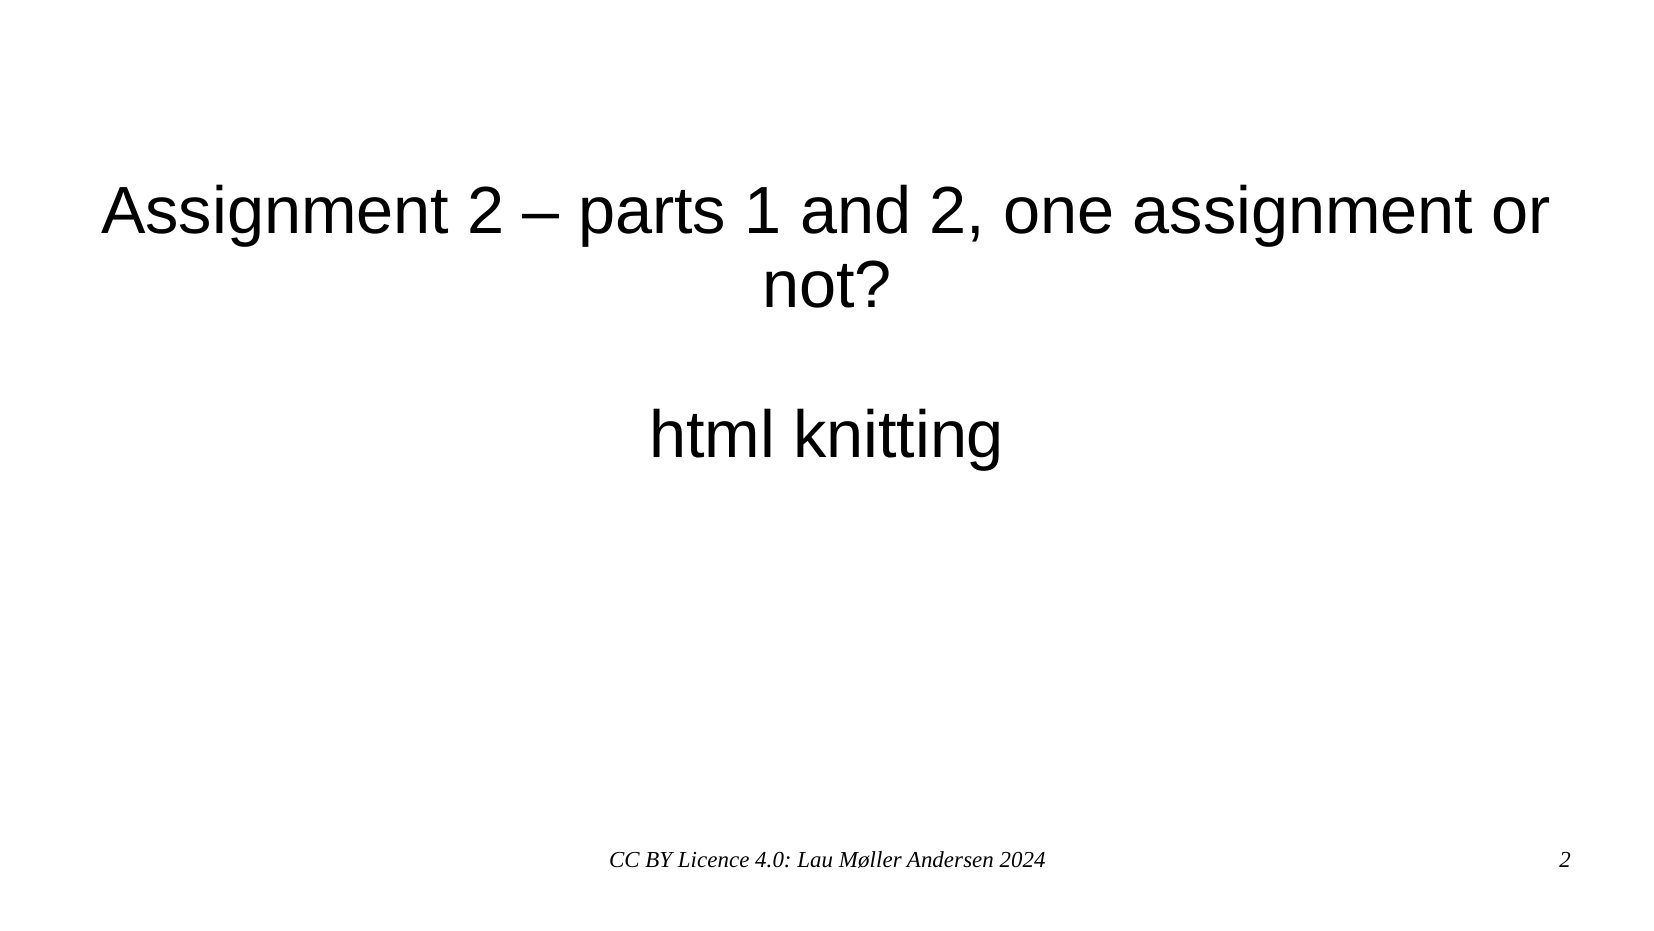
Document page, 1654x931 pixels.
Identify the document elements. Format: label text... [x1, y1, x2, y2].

subtitle Assignment 2 – parts 1 and 2, one assignment or not? html knitting [82, 37, 1571, 757]
